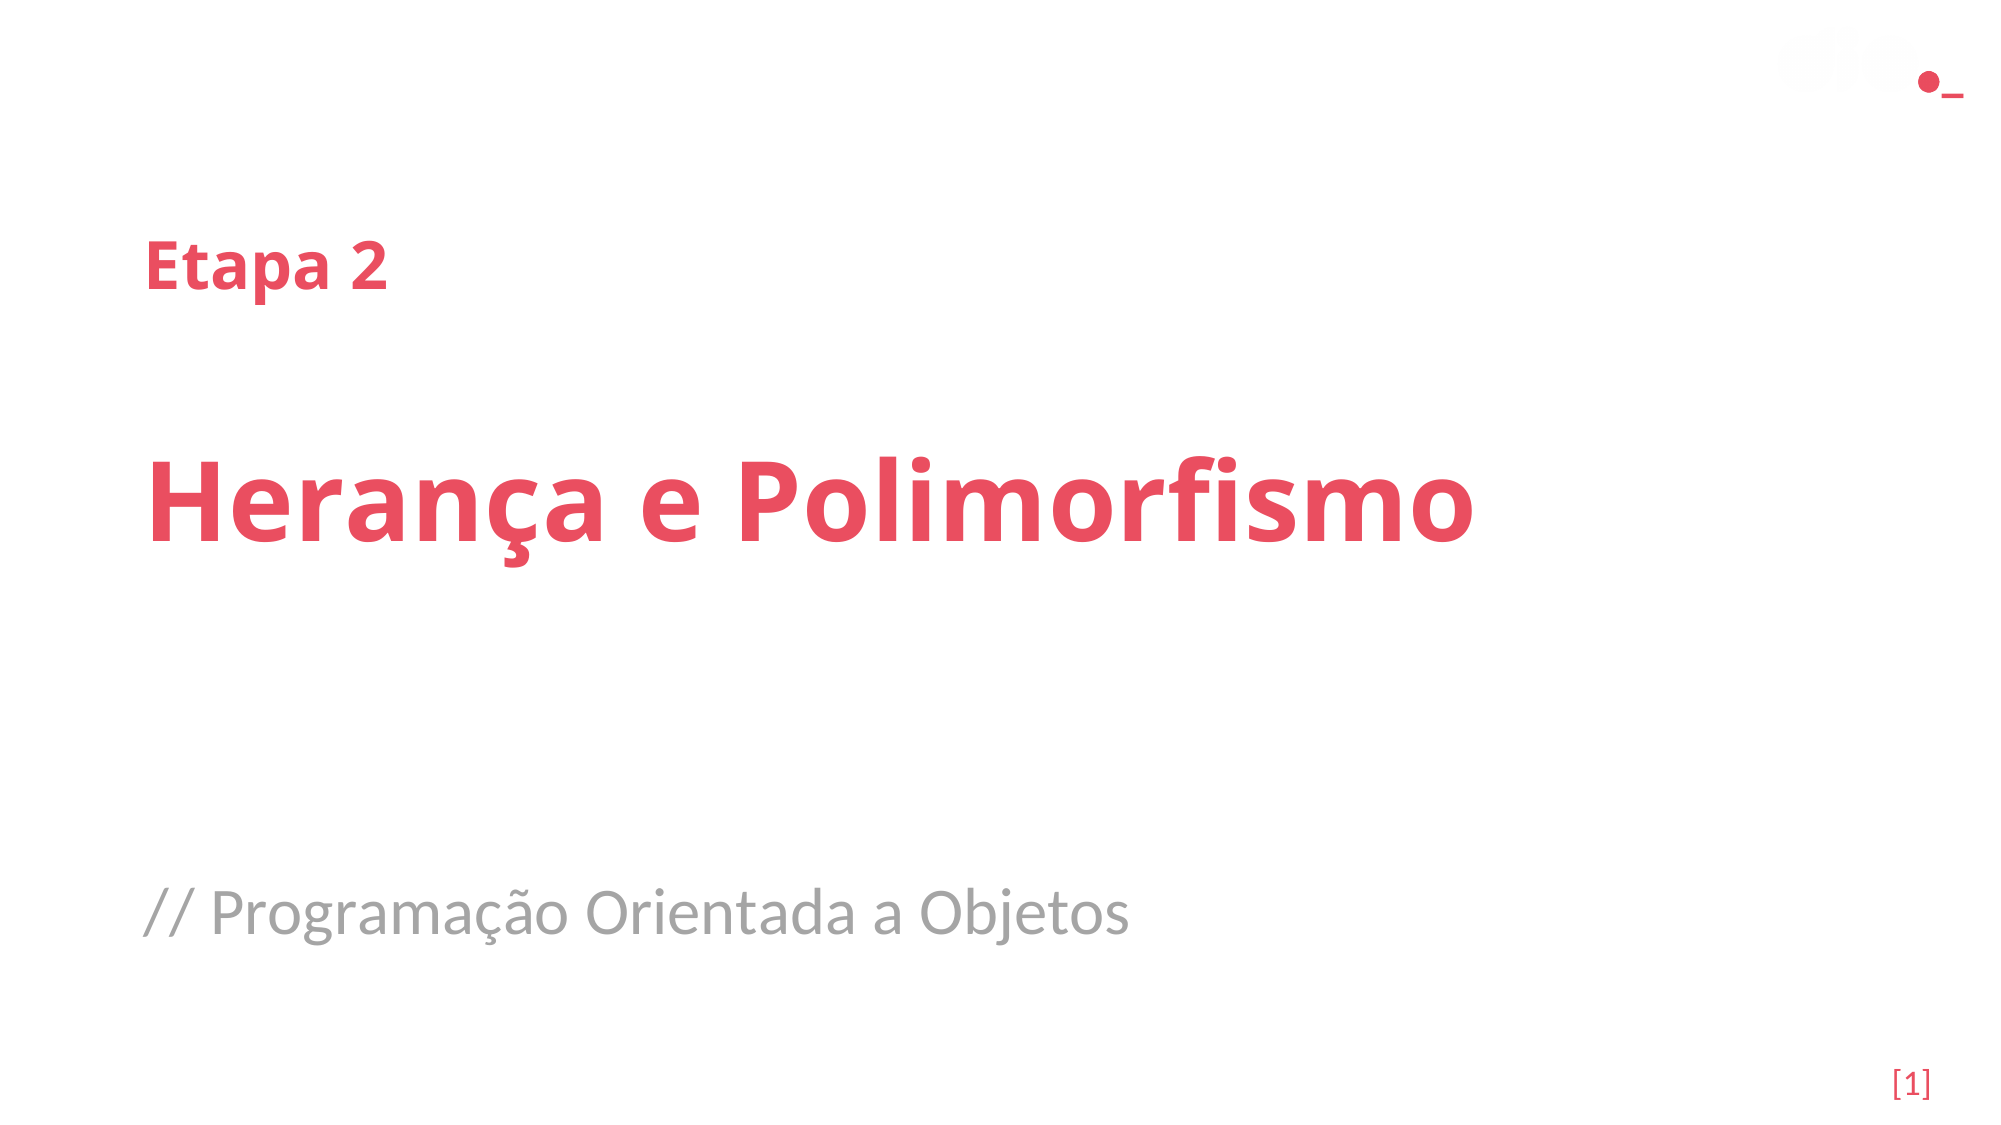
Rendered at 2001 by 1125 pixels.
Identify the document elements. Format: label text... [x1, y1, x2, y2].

text_box // Programação Orientada a Objetos [123, 847, 1745, 935]
text_box Herança e Polimorfismo [123, 390, 1745, 744]
picture [1777, 26, 1964, 99]
slide_number [1] [1871, 1038, 1992, 1125]
text_box Etapa 2 [123, 190, 1745, 297]
